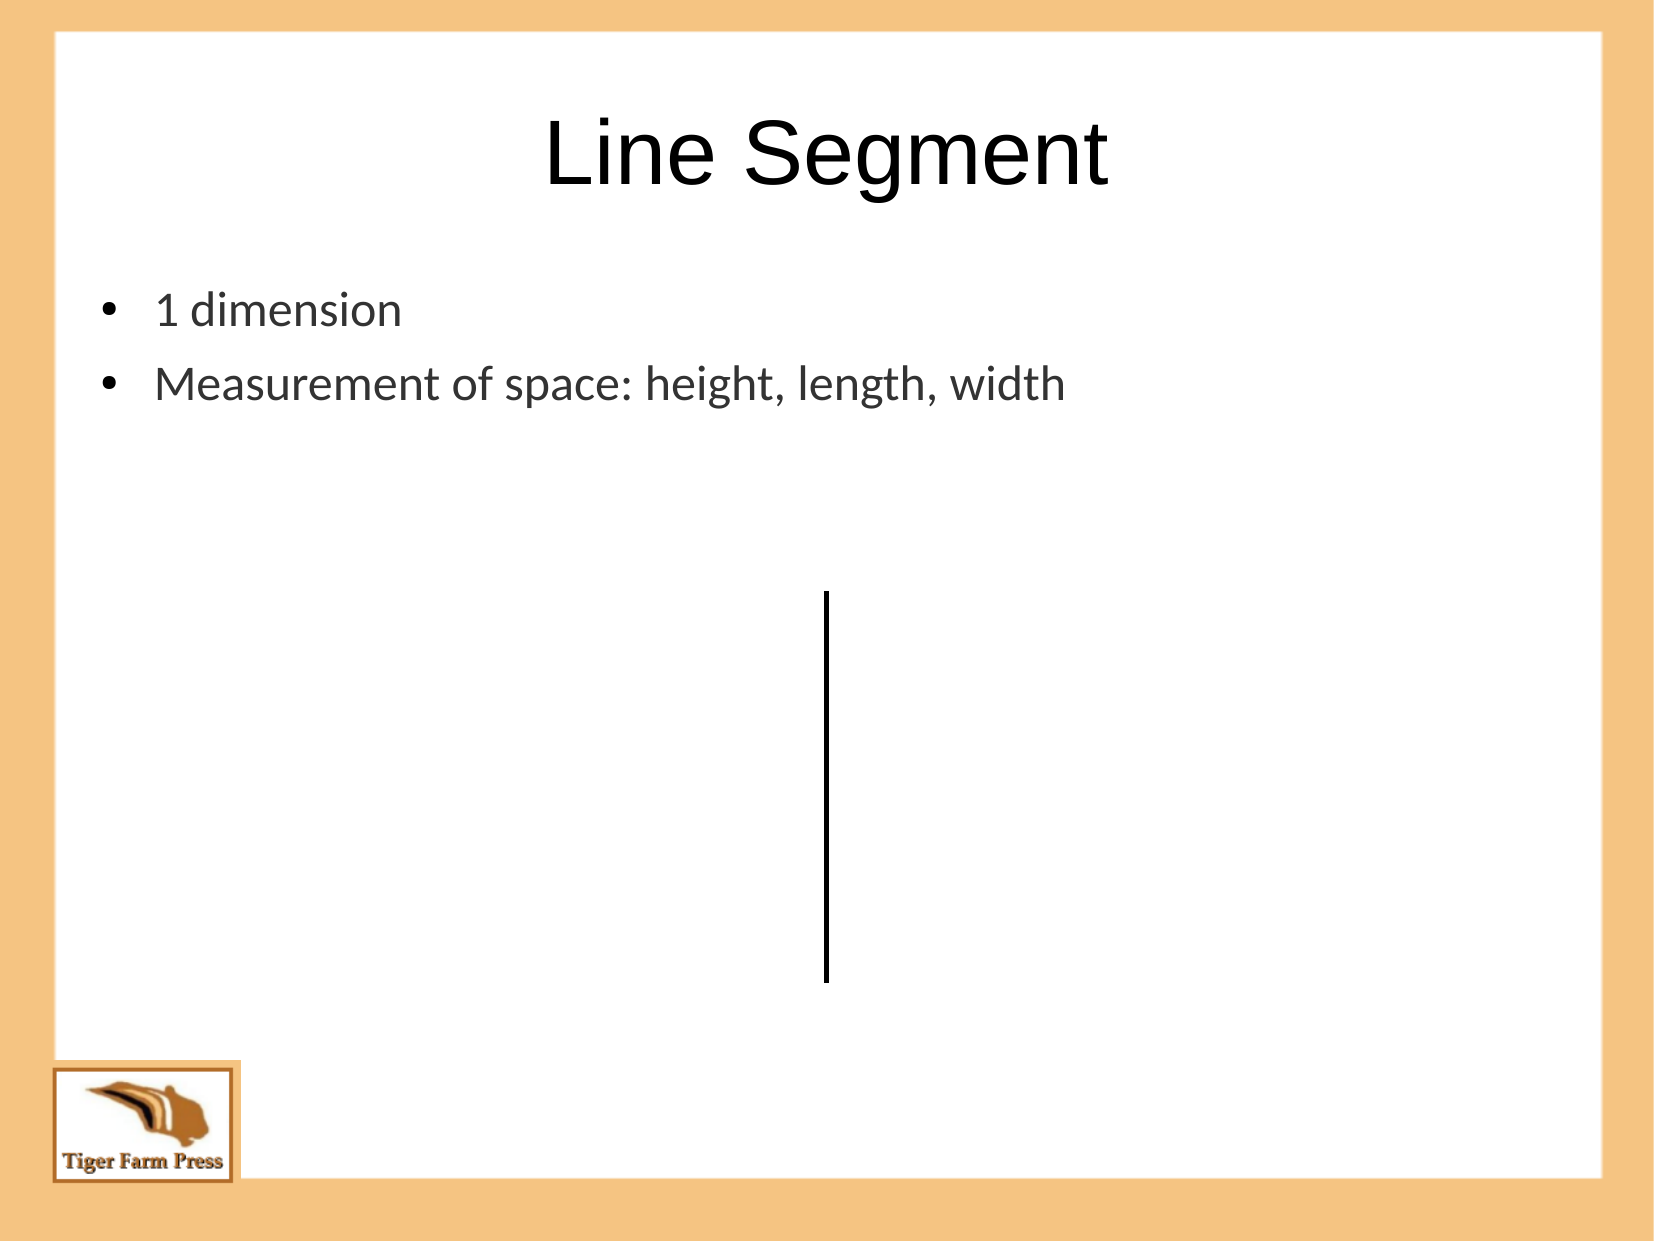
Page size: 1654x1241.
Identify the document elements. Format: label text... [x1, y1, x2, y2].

title Line Segment [82, 49, 1571, 257]
list 1 dimension Measurement of space: height, length, width [82, 290, 1571, 1109]
picture [0, 0, 1654, 1241]
